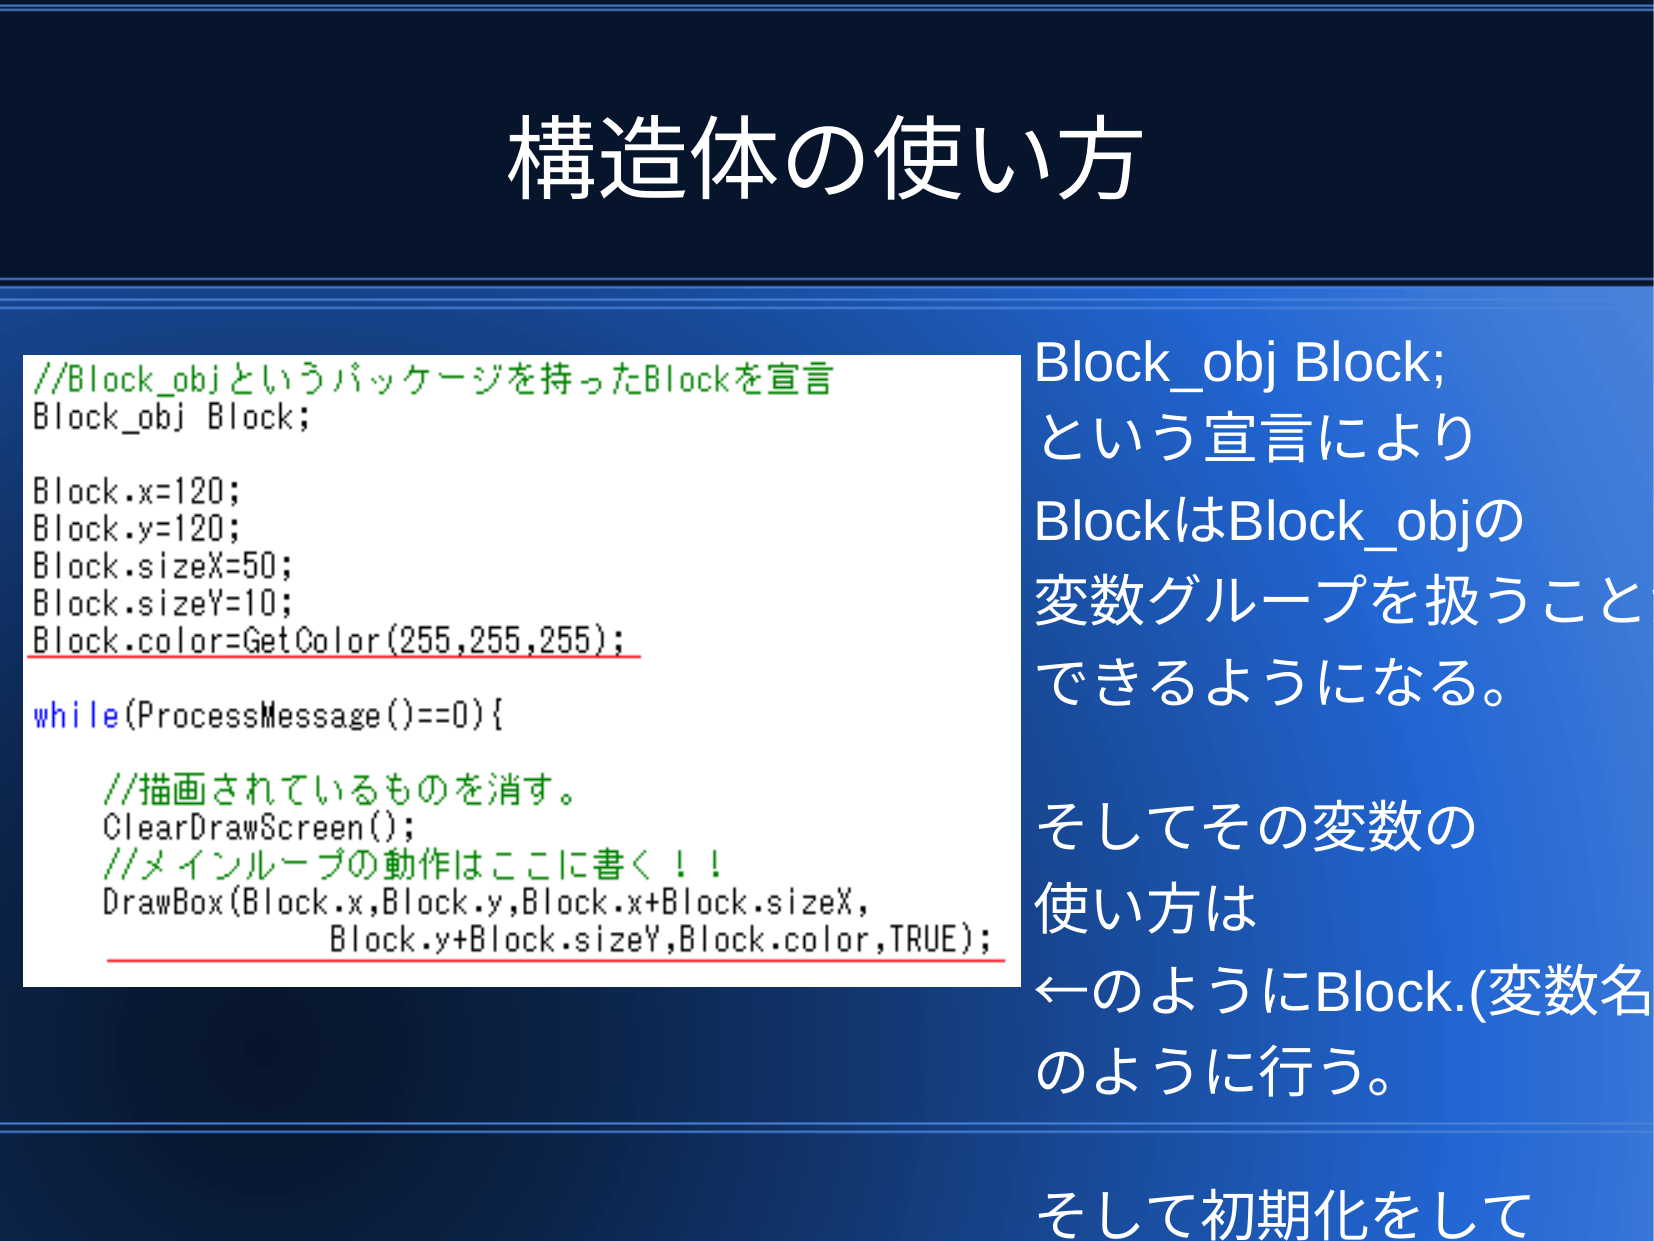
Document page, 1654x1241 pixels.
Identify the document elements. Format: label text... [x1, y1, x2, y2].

title 構造体の使い方 [82, 49, 1571, 257]
text_box Block_obj Block; という宣言により BlockはBlock_objの 変数グループを扱うことが できるようになる。 そしてその変数の 使い方は ←のようにBlock.(変数名) のように行う。 そして初期化をして メインループ内で実行する。 [1018, 323, 1654, 1146]
picture [0, 0, 1654, 1241]
